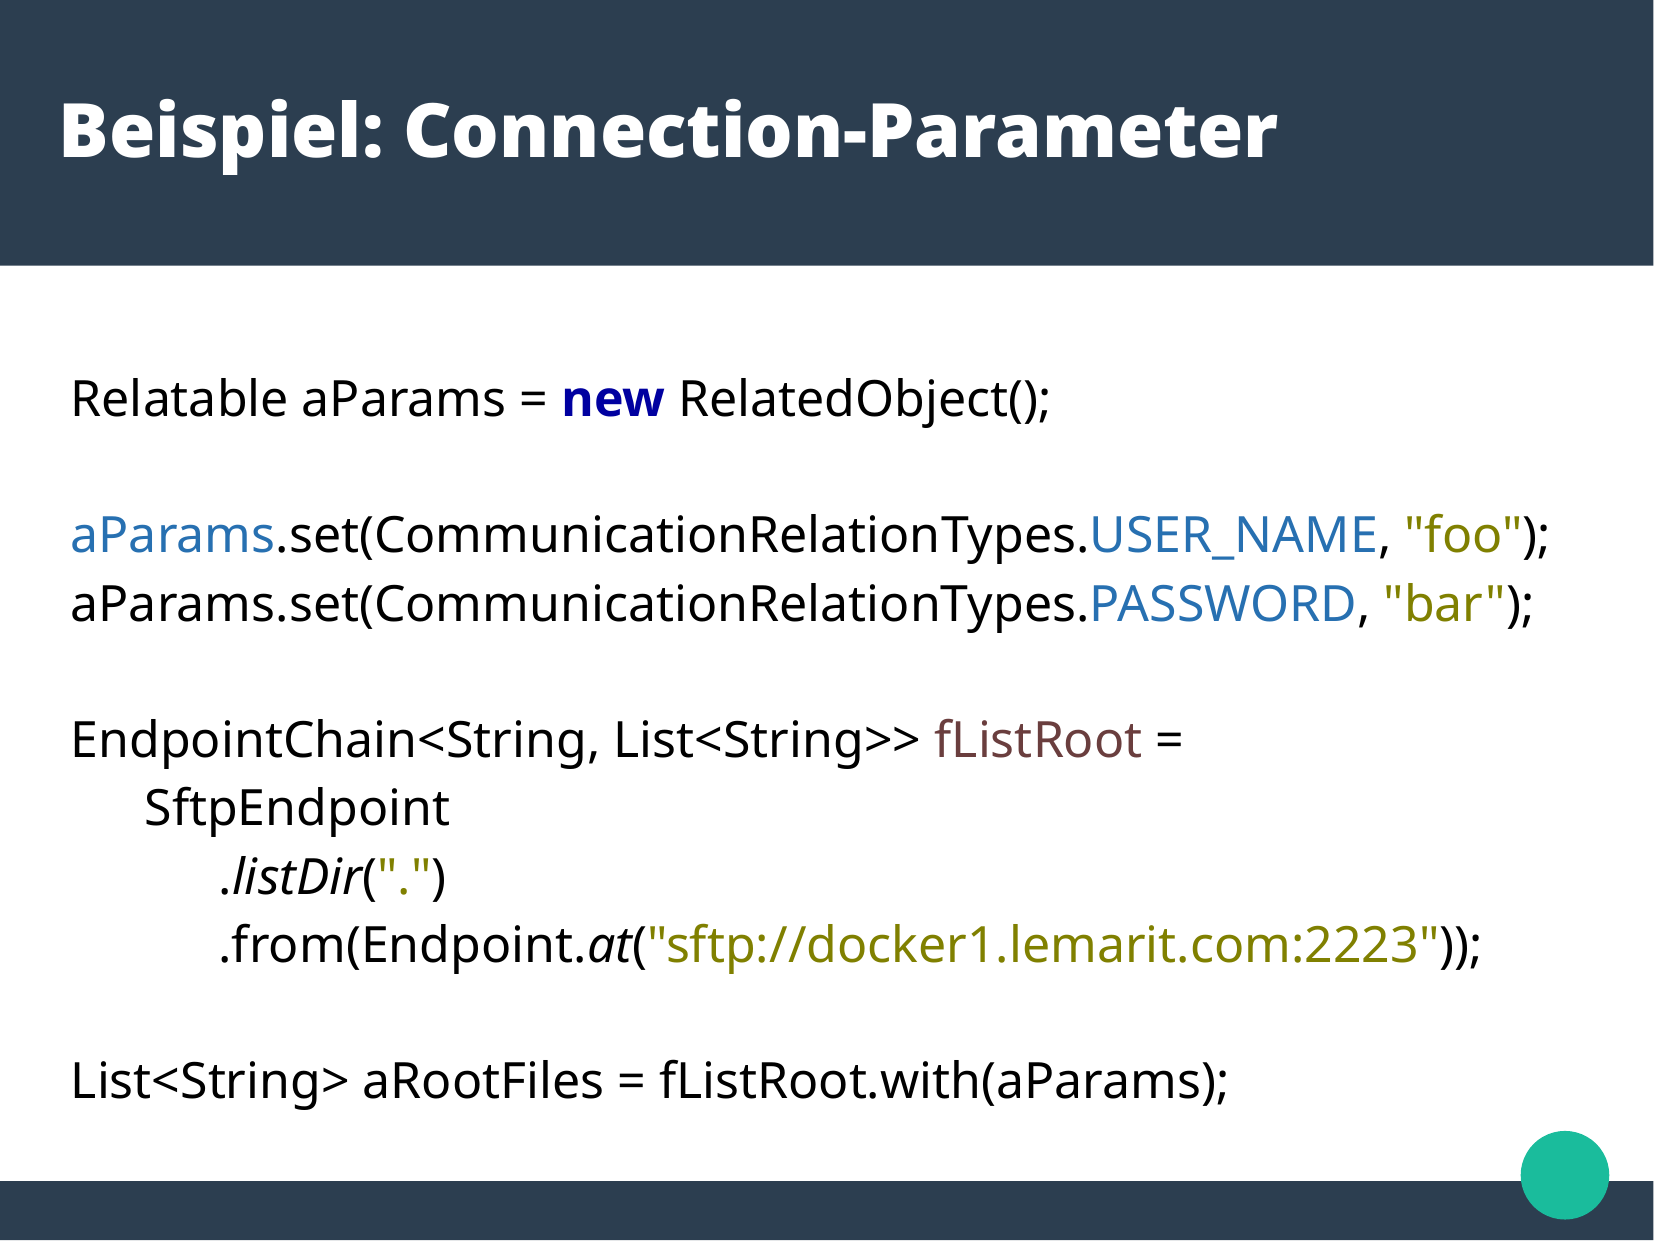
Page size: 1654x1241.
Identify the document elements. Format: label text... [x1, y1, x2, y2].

subtitle Relatable aParams = new RelatedObject(); aParams.set(CommunicationRelationTypes.USER_NAME, "foo"); aParams.set(CommunicationRelationTypes.PASSWORD, "bar"); EndpointChain<String, List<String>> fListRoot = SftpEndpoint .listDir(".") .from(Endpoint.at("sftp://docker1.lemarit.com:2223")); List<String> aRootFiles = fListRoot.with(aParams); [70, 324, 1607, 1152]
title Beispiel: Connection-Parameter [59, 49, 1595, 207]
